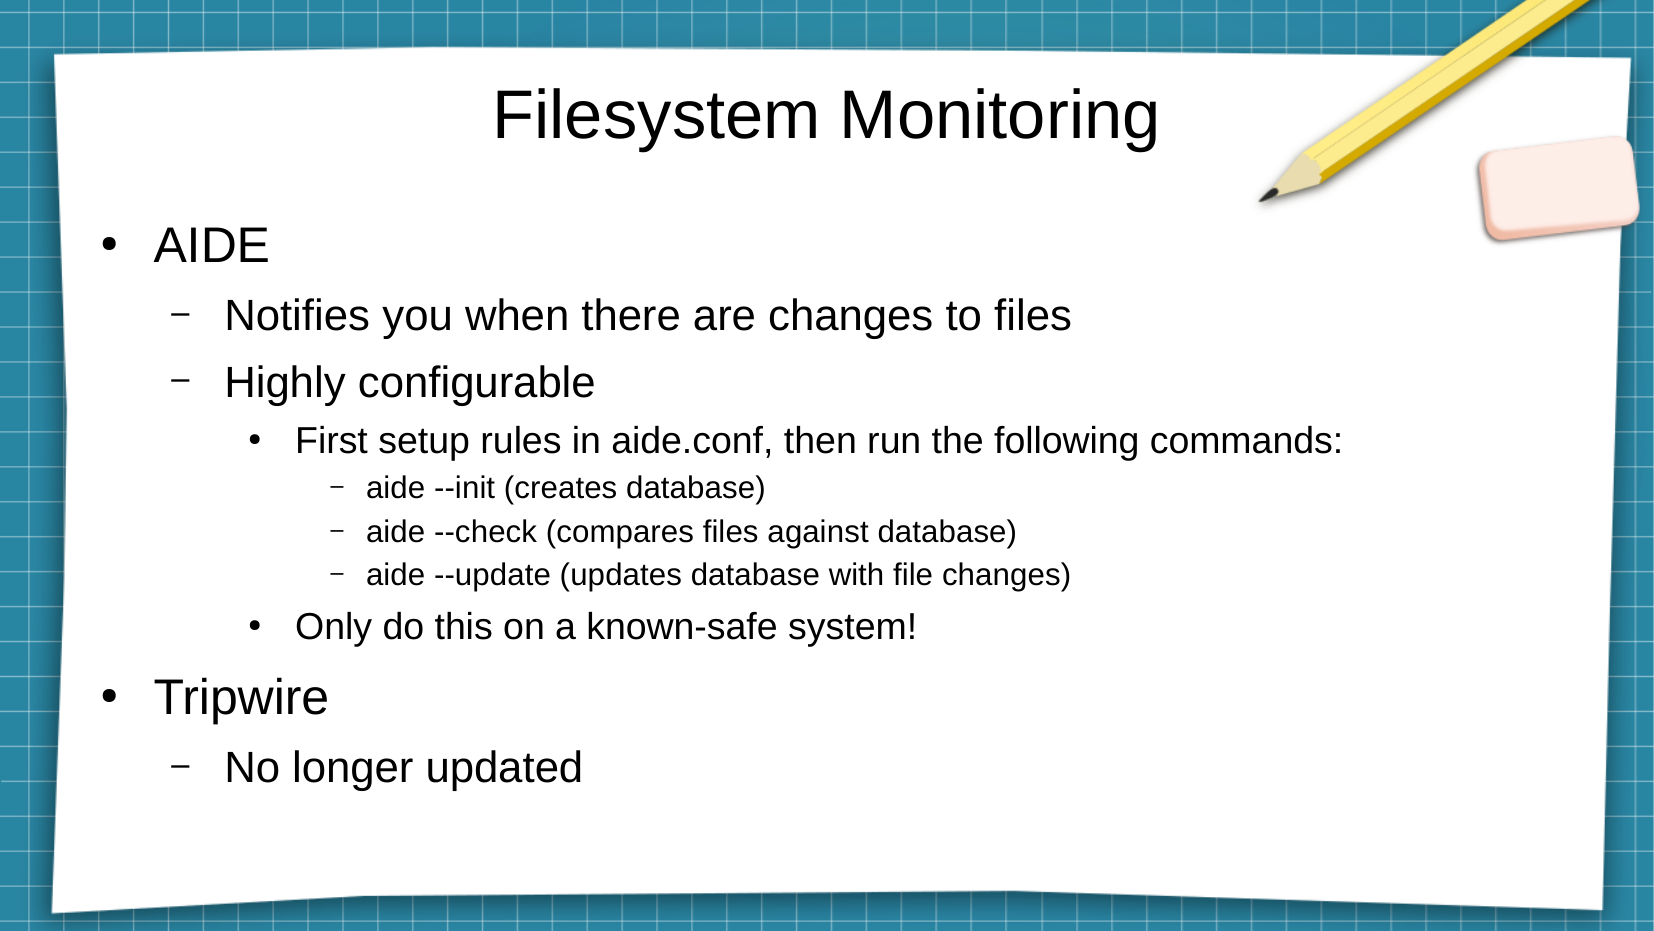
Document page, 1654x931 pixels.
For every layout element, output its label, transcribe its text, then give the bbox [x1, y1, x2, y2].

picture [0, 0, 1654, 931]
list AIDE Notifies you when there are changes to files Highly configurable First setup rules in aide.conf, then run the following commands: aide --init (creates database) aide --check (compares files against database) aide --update (updates database with file changes) Only do this on a known-safe system! Tripwire No longer updated [82, 217, 1571, 863]
title Filesystem Monitoring [82, 37, 1571, 193]
